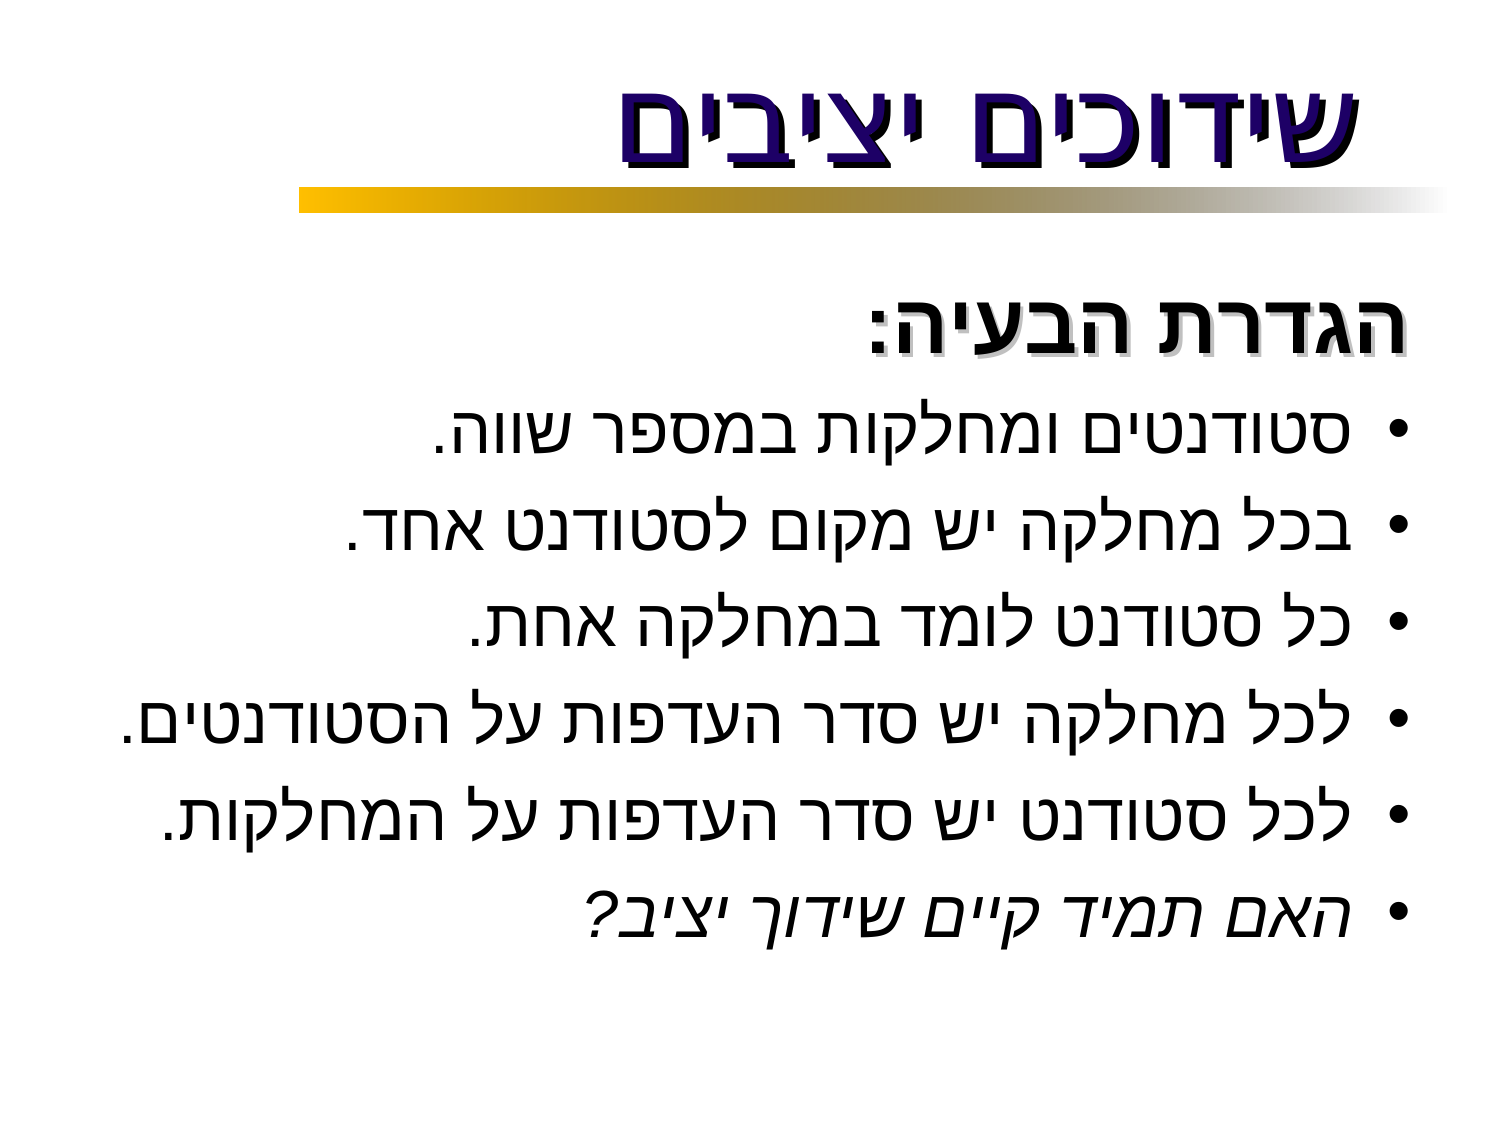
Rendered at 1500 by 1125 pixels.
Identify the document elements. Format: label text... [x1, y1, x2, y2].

list הגדרת הבעיה: סטודנטים ומחלקות במספר שווה. בכל מחלקה יש מקום לסטודנט אחד. כל סטודנט לומד במחלקה אחת. לכל מחלקה יש סדר העדפות על הסטודנטים. לכל סטודנט יש סדר העדפות על המחלקות. האם תמיד קיים שידוך יציב? [75, 262, 1426, 1005]
title שידוכים יציבים [74, 37, 1375, 188]
